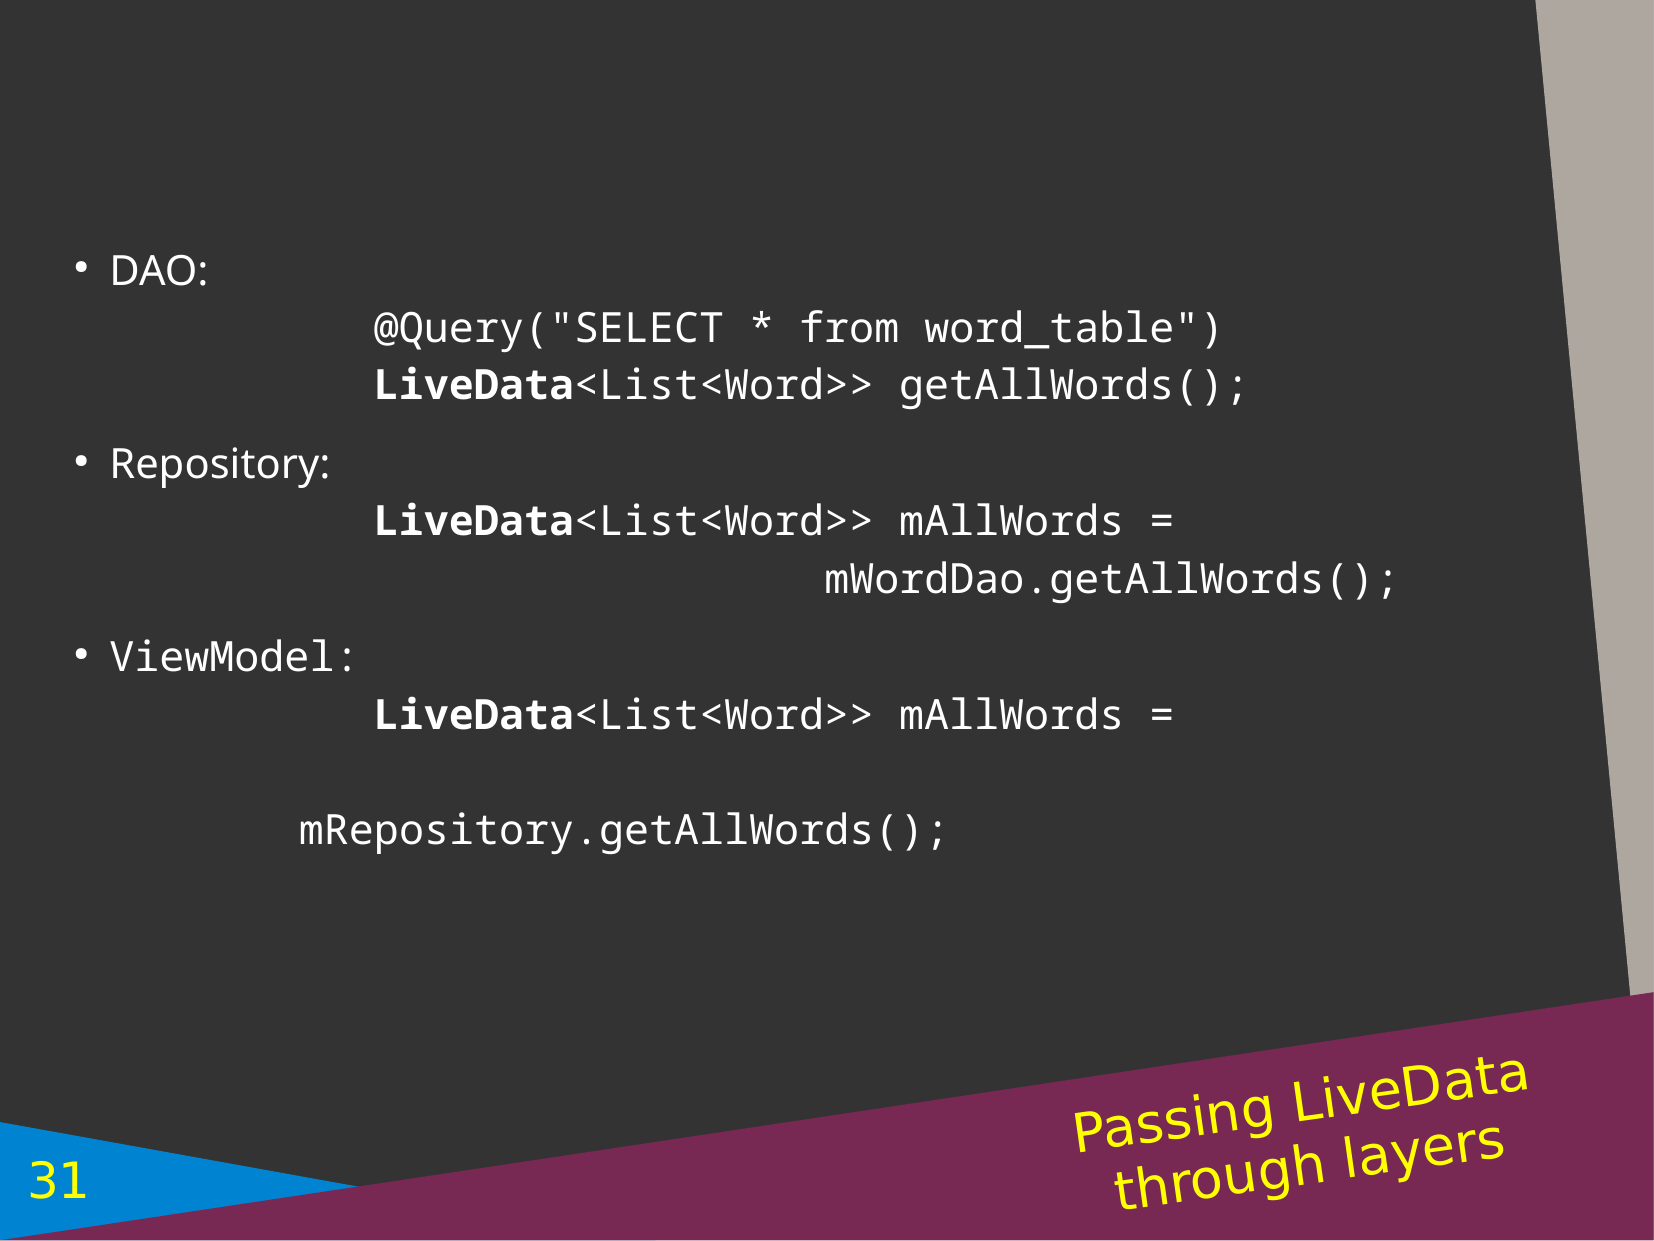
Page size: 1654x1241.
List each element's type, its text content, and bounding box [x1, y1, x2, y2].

title Passing LiveData through layers [956, 995, 1654, 1241]
list DAO: @Query("SELECT * from word_table") LiveData<List<Word>> getAllWords(); Repository: LiveData<List<Word>> mAllWords = mWordDao.getAllWords(); ViewModel: LiveData<List<Word>> mAllWords = mRepository.getAllWords(); [58, 220, 1424, 818]
